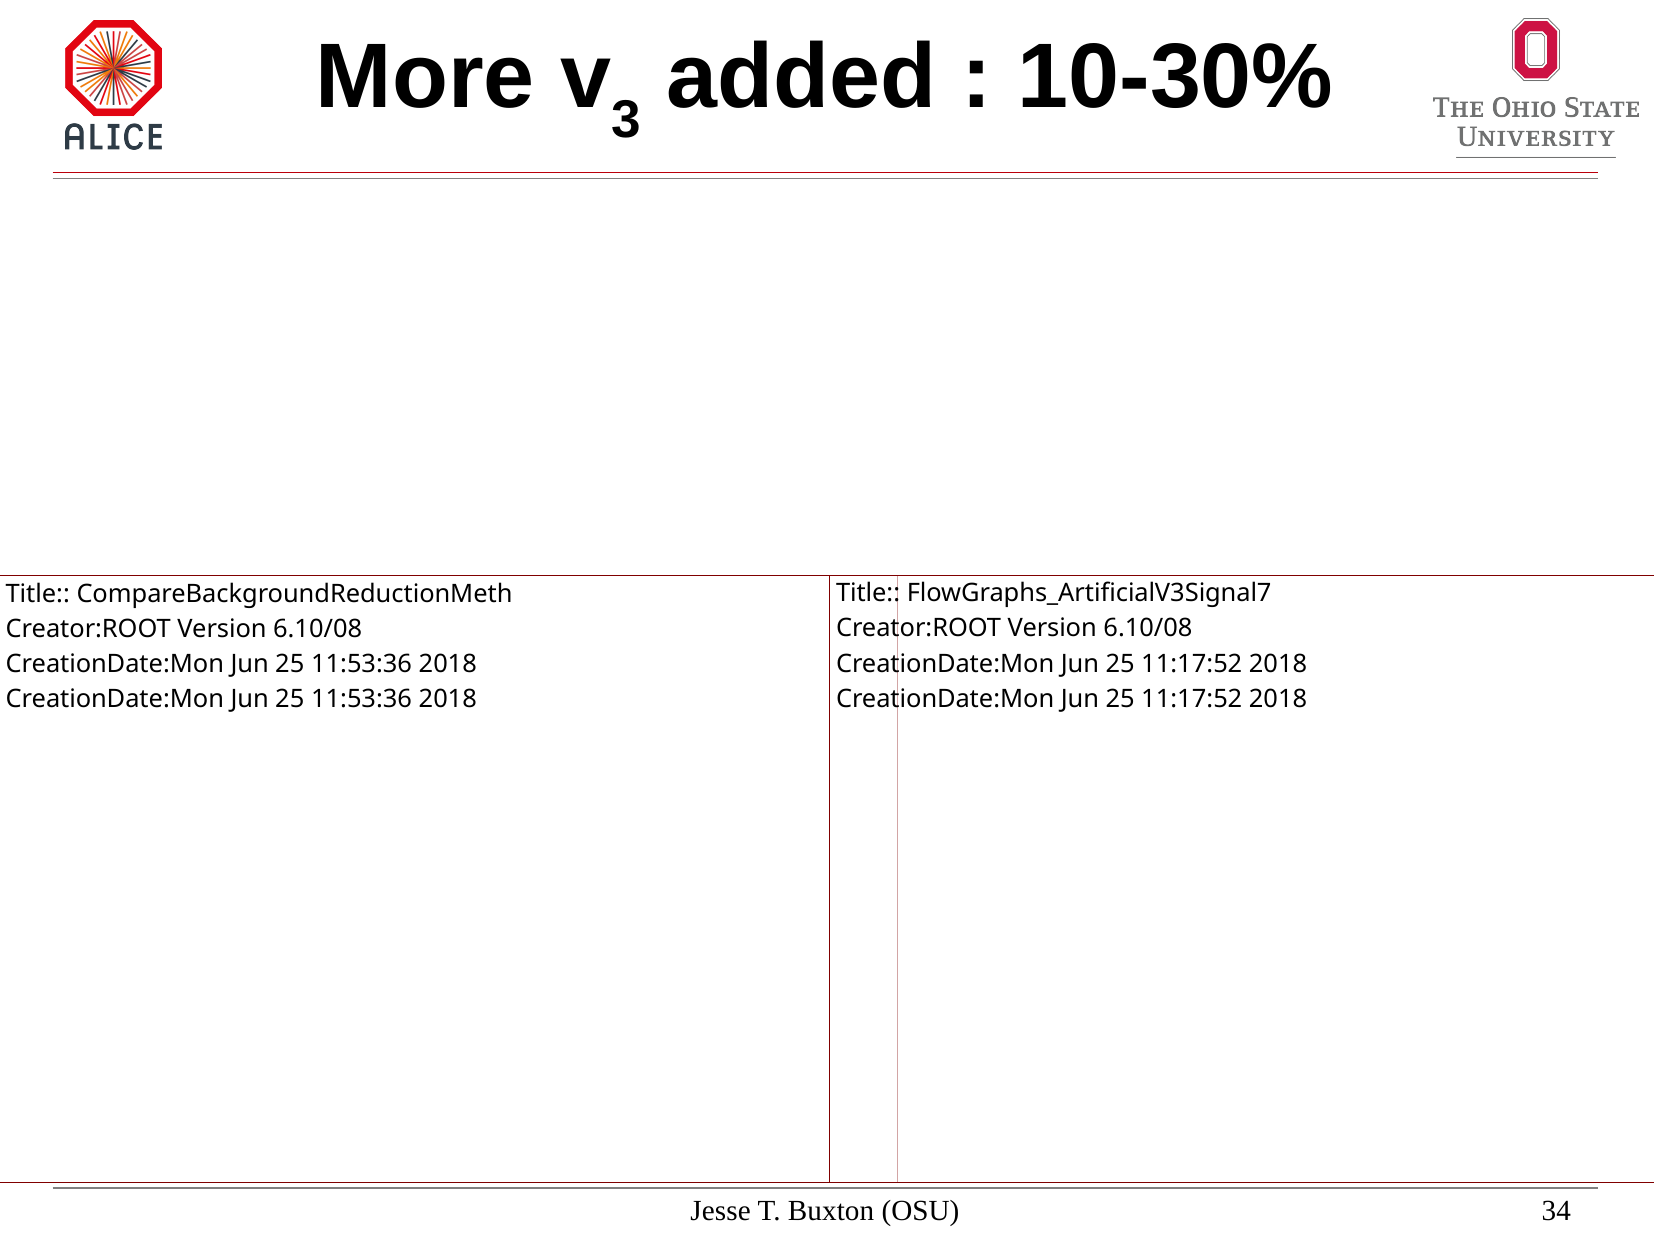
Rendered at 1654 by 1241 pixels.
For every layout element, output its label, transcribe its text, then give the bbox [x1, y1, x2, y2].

picture [0, 573, 1654, 1183]
picture [65, 20, 137, 150]
picture [1513, 5, 1642, 171]
title More v3 added : 10-30% [137, 1, 1513, 172]
